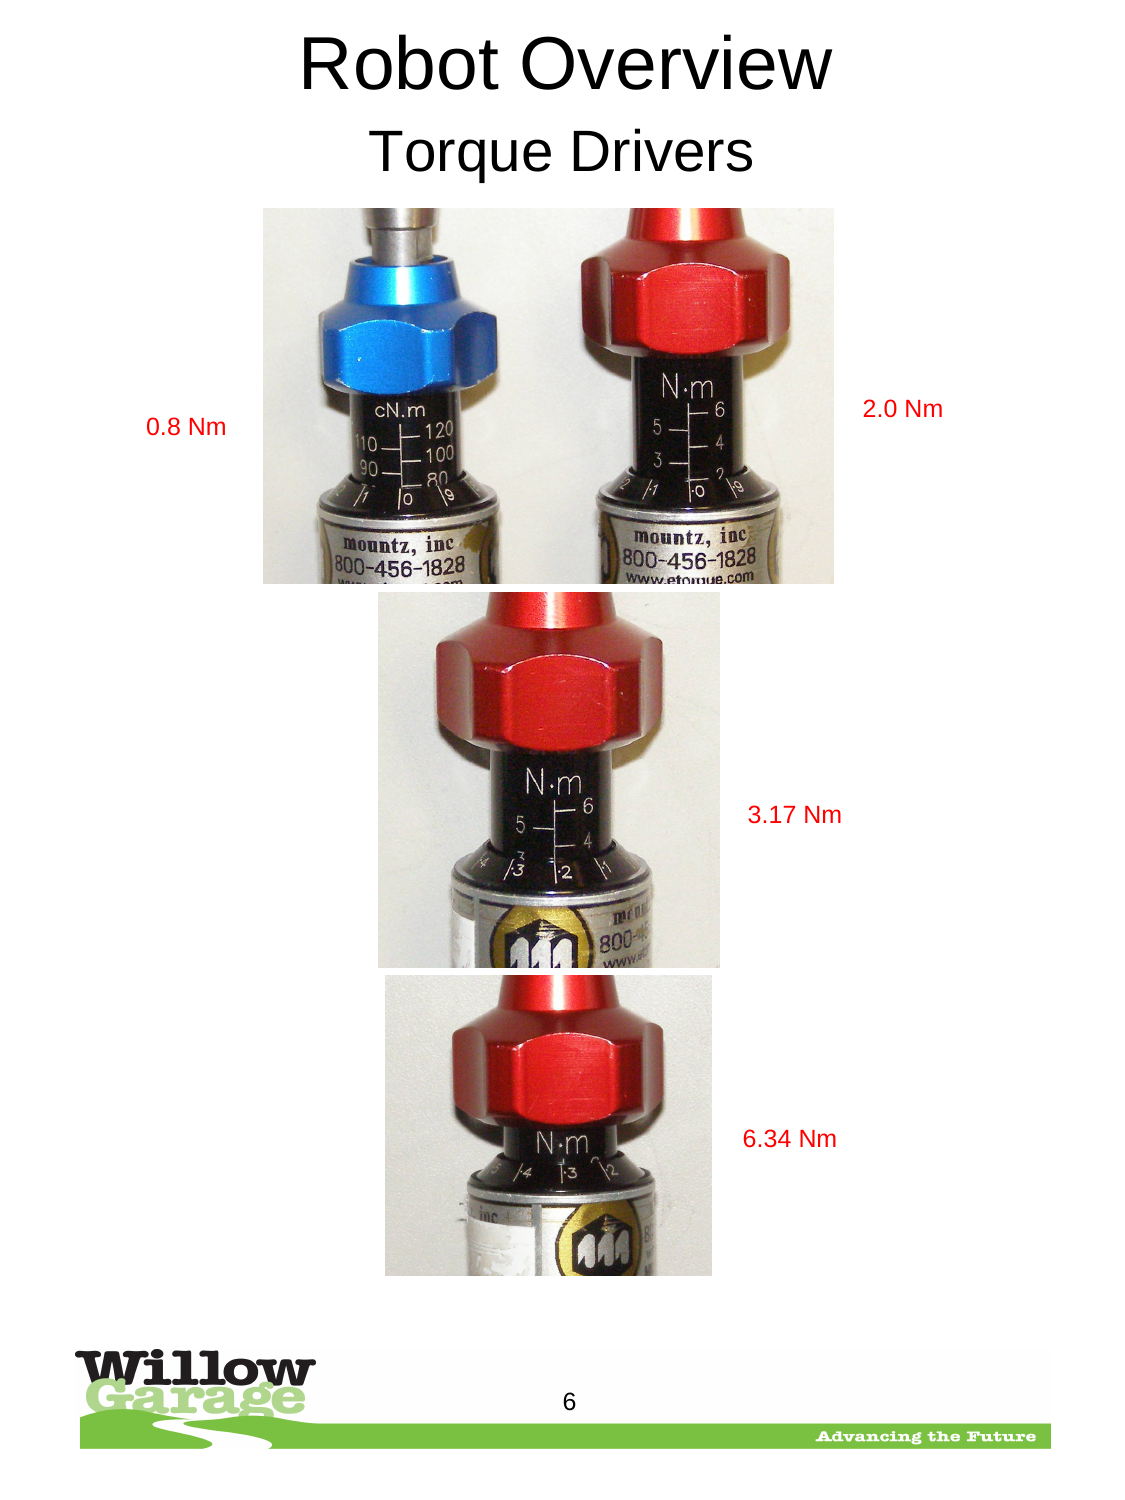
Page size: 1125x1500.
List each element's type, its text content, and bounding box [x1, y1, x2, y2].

text_box 6.34 Nm [727, 1117, 857, 1164]
picture [385, 975, 712, 1276]
picture [263, 208, 834, 584]
text_box 2.0 Nm [847, 387, 977, 434]
text_box 3.17 Nm [732, 793, 862, 840]
text_box 0.8 Nm [131, 405, 263, 452]
title Robot Overview [75, 16, 1051, 110]
picture [378, 592, 720, 968]
list Torque Drivers [362, 118, 773, 192]
picture [75, 1349, 1051, 1449]
